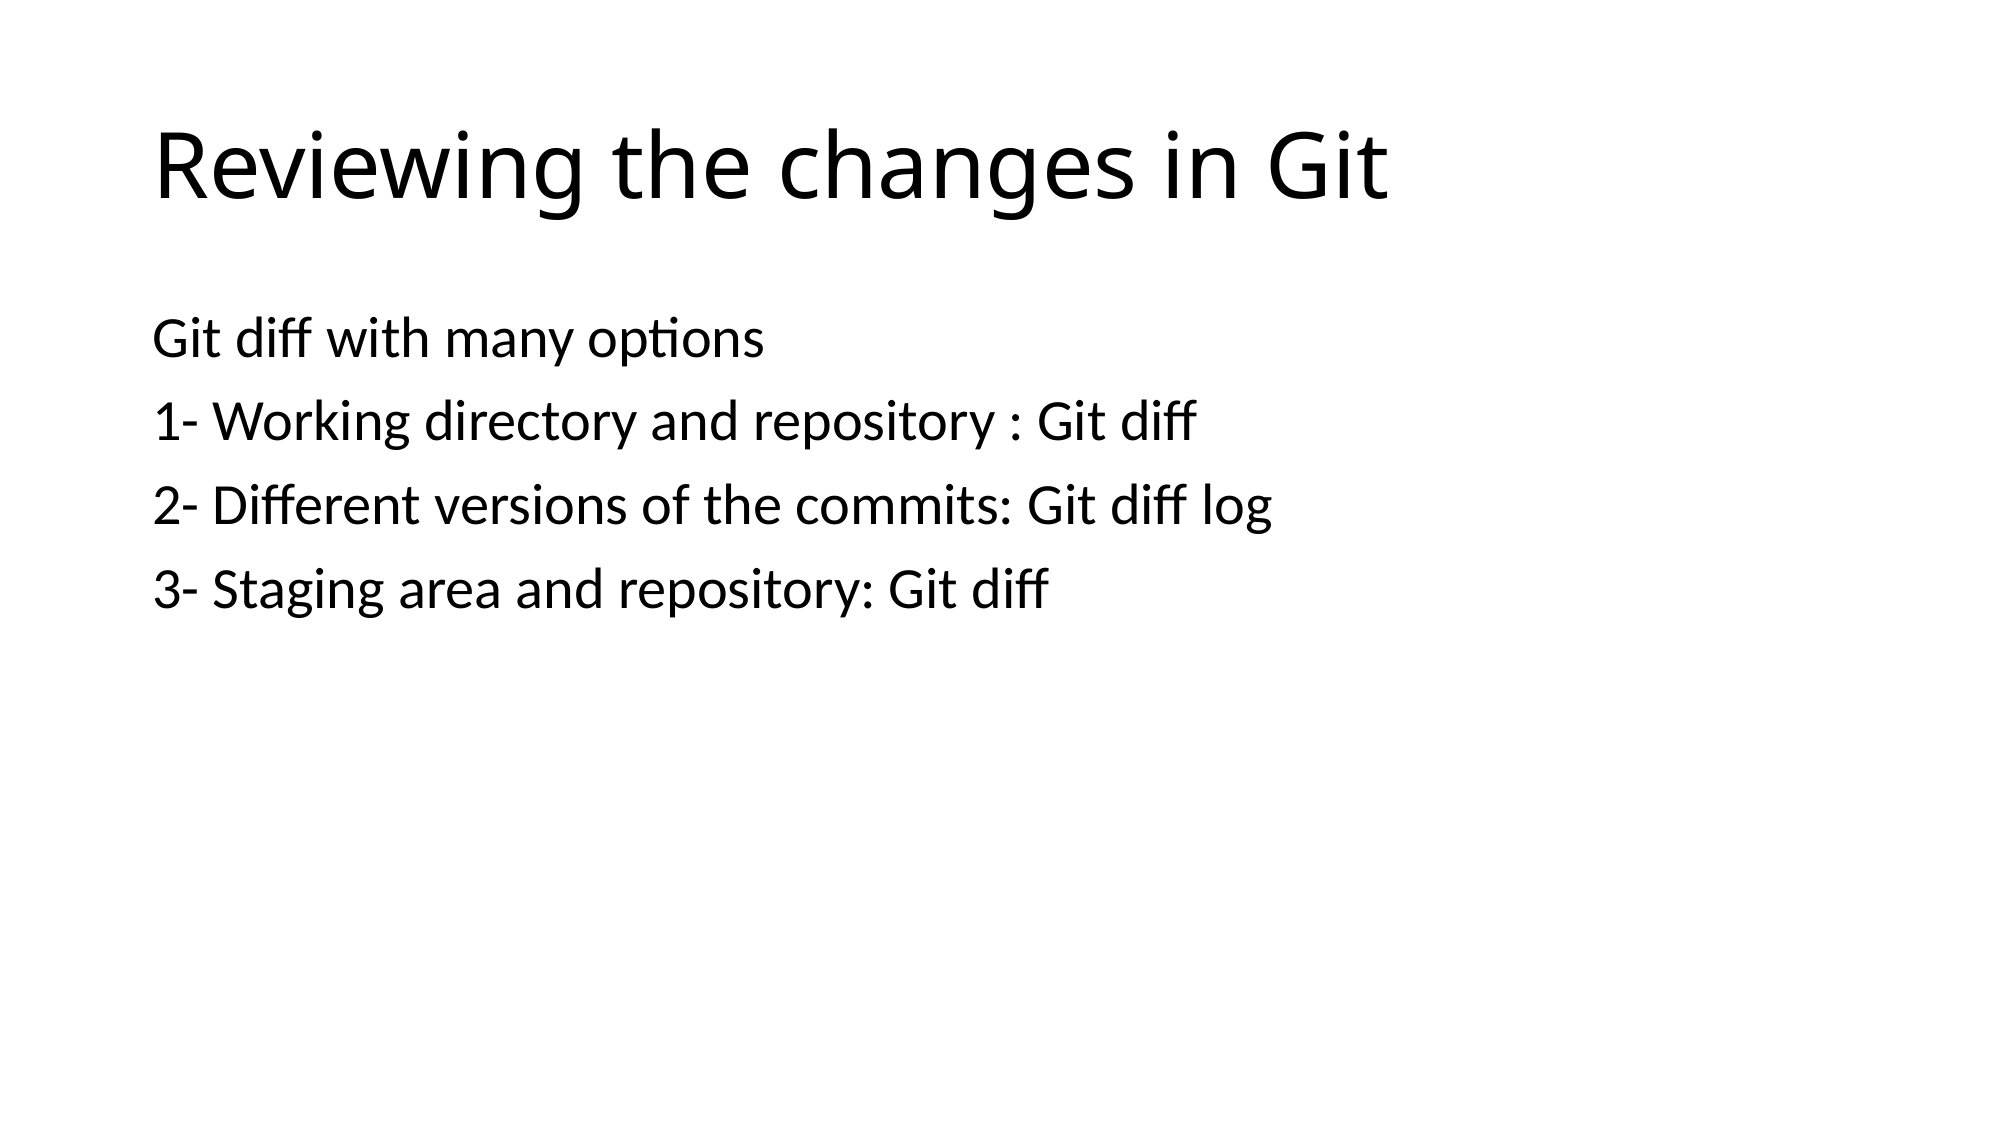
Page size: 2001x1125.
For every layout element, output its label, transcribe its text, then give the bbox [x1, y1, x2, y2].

list Git diff with many options 1- Working directory and repository : Git diff 2- Different versions of the commits: Git diff log 3- Staging area and repository: Git diff [137, 299, 1863, 1014]
title Reviewing the changes in Git [137, 59, 1863, 278]
